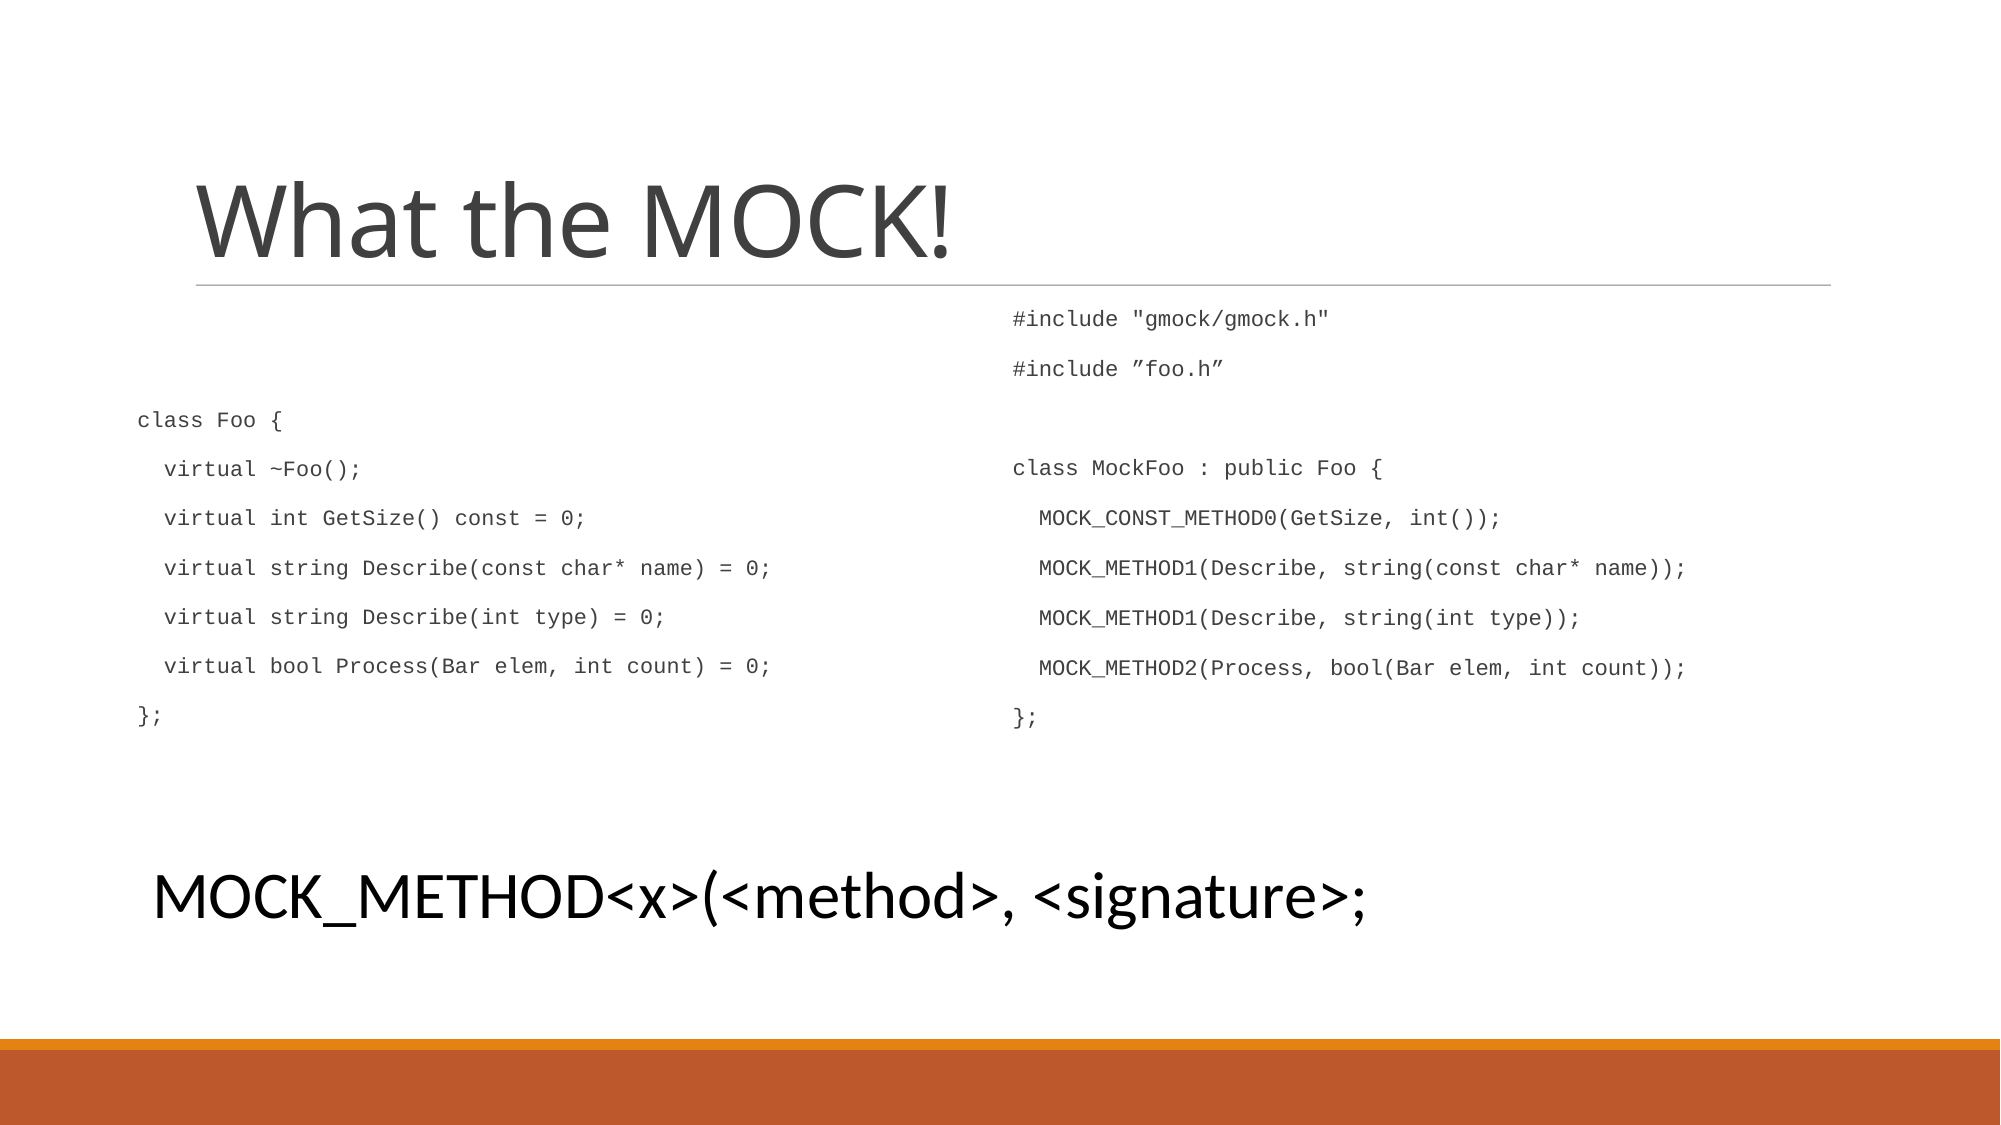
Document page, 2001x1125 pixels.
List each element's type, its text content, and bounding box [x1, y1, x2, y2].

list class Foo { virtual ~Foo(); virtual int GetSize() const = 0; virtual string Describe(const char* name) = 0; virtual string Describe(int type) = 0; virtual bool Process(Bar elem, int count) = 0; }; [137, 299, 988, 738]
list #include "gmock/gmock.h" #include ”foo.h” class MockFoo : public Foo { MOCK_CONST_METHOD0(GetSize, int()); MOCK_METHOD1(Describe, string(const char* name)); MOCK_METHOD1(Describe, string(int type)); MOCK_METHOD2(Process, bool(Bar elem, int count)); }; [1012, 299, 1863, 738]
text_box MOCK_METHOD<x>(<method>, <signature>; [137, 764, 1863, 940]
title What the MOCK! [180, 47, 1830, 285]
